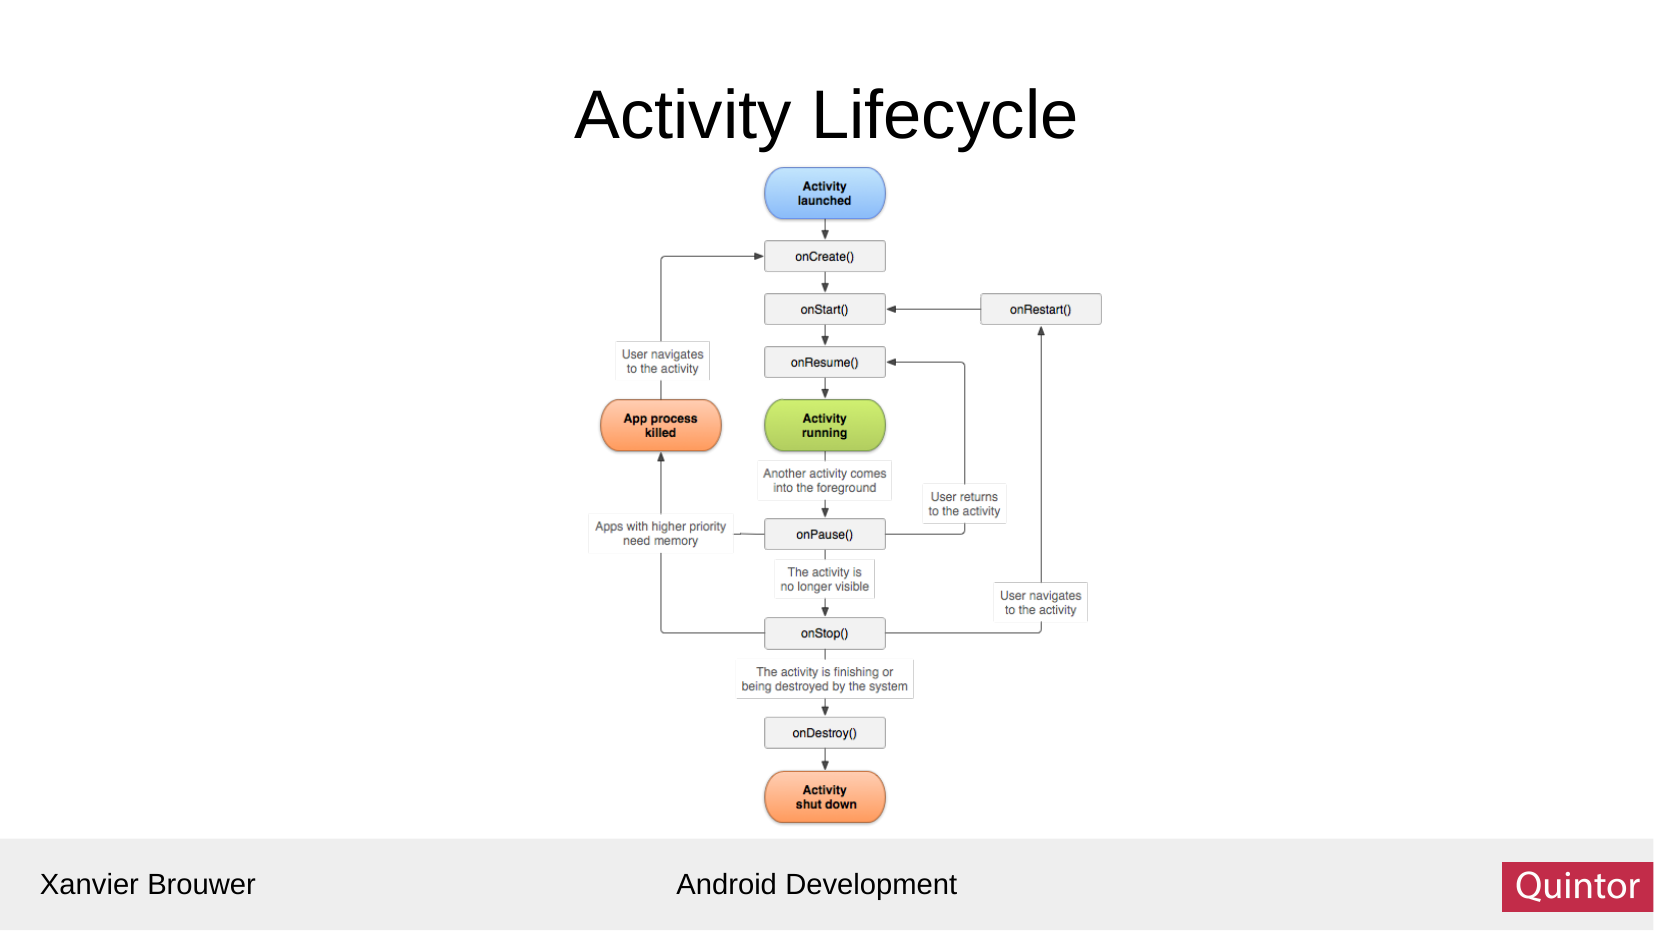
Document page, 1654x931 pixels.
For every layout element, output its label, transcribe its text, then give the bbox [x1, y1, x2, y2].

title Activity Lifecycle [82, 37, 1571, 193]
picture [1502, 862, 1654, 912]
picture [584, 158, 1107, 833]
